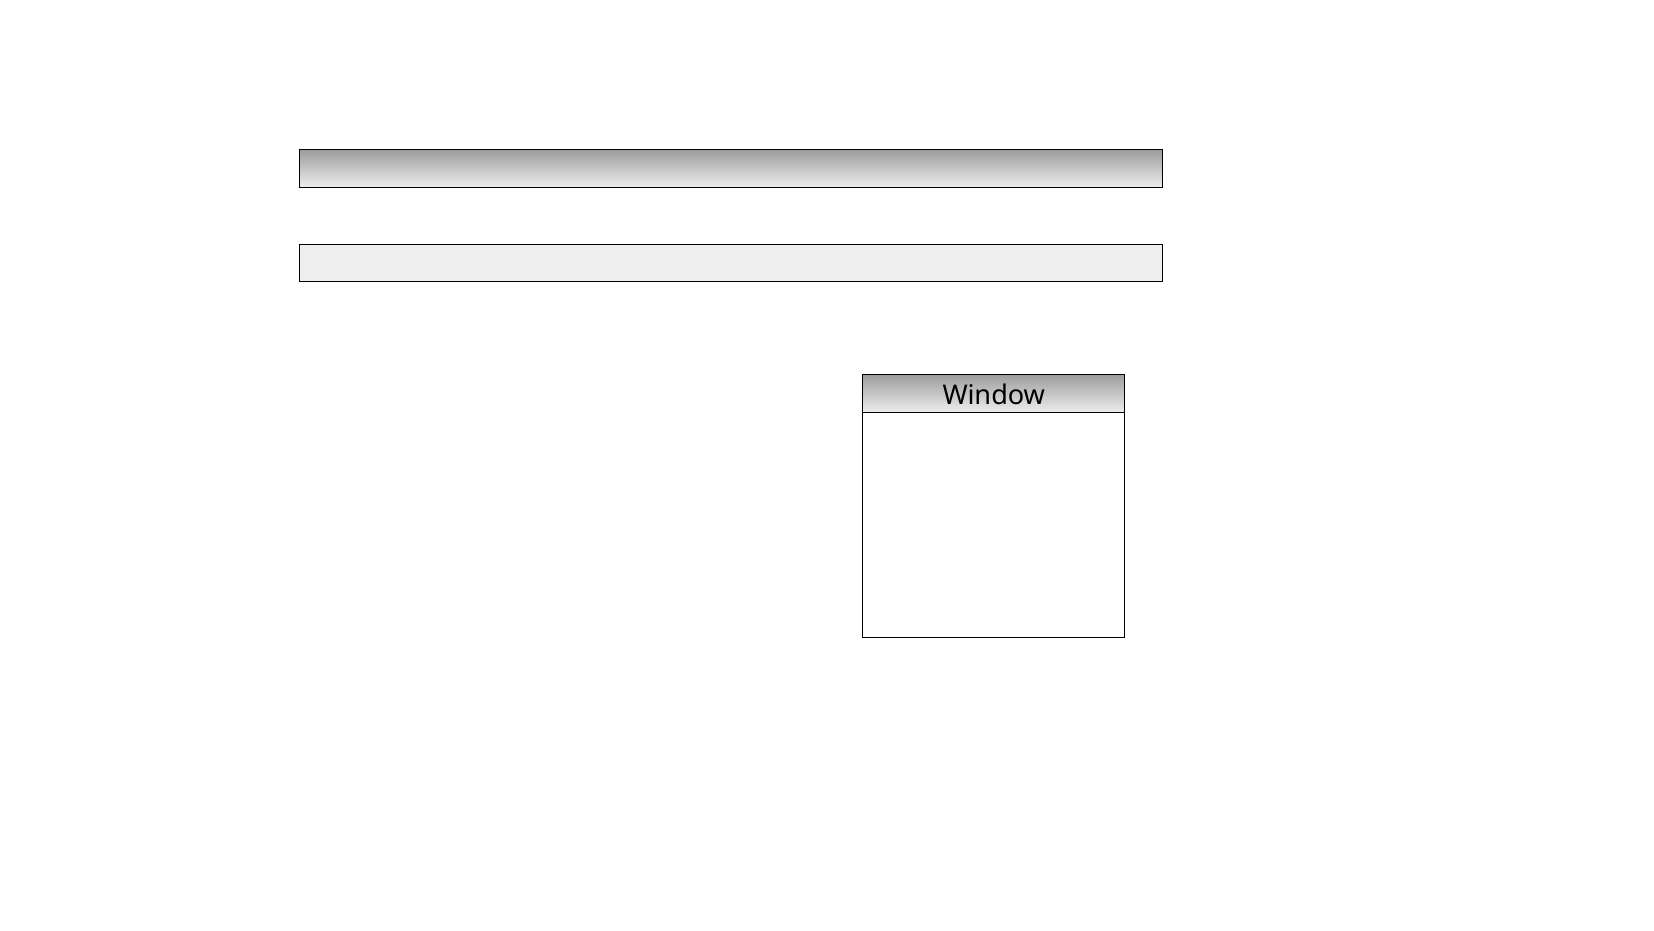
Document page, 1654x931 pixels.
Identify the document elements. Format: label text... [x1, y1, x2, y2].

text_box [299, 149, 1163, 188]
text_box [299, 244, 1163, 282]
text_box [862, 413, 1125, 638]
text_box Window [862, 374, 1125, 413]
